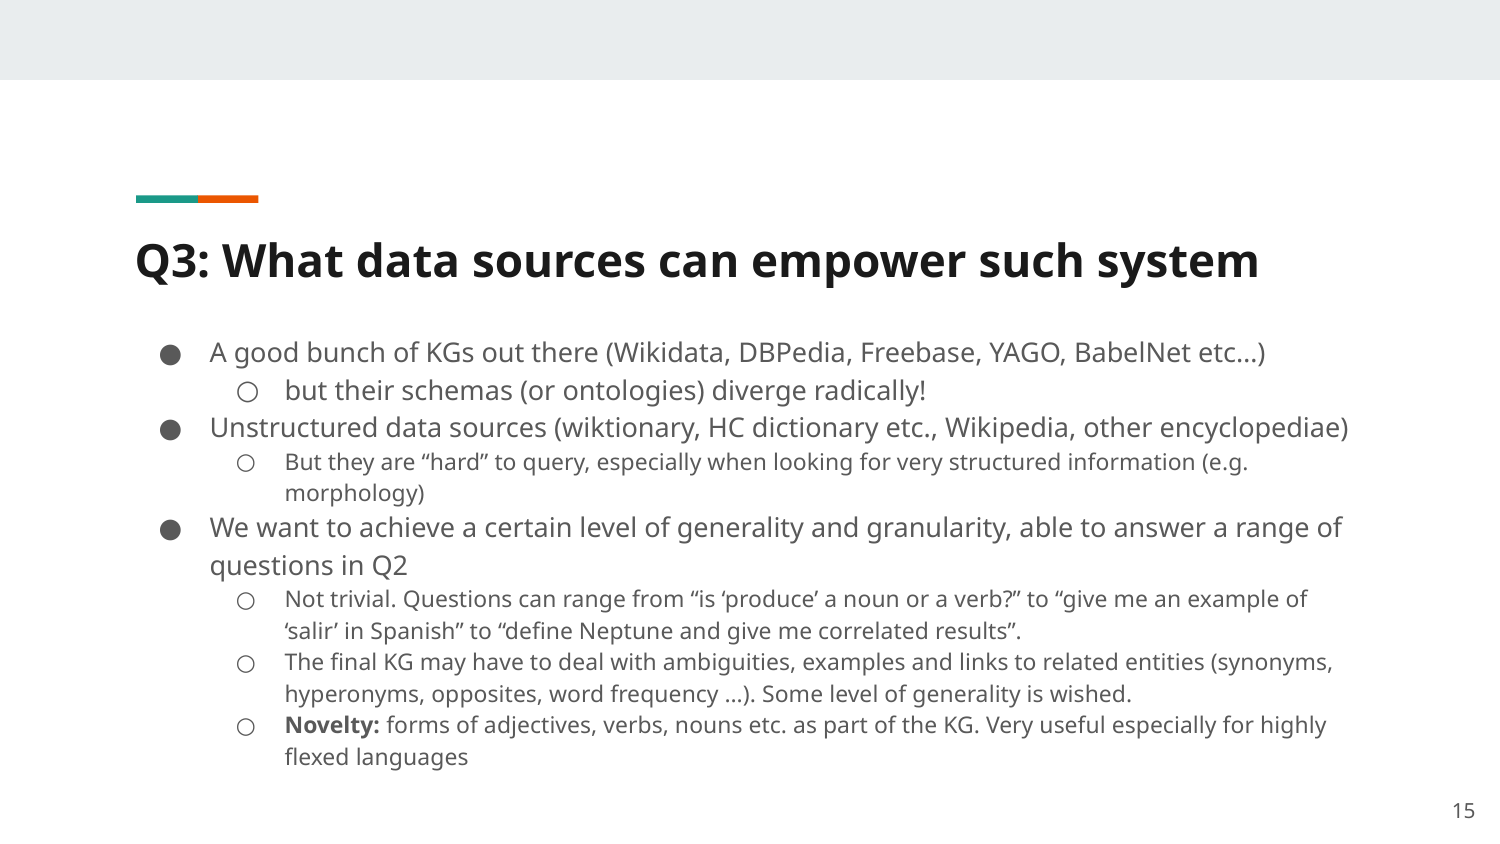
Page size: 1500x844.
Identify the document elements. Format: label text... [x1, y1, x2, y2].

slide_number <number> [1400, 779, 1491, 844]
list A good bunch of KGs out there (Wikidata, DBPedia, Freebase, YAGO, BabelNet etc…) but their schemas (or ontologies) diverge radically! Unstructured data sources (wiktionary, HC dictionary etc., Wikipedia, other encyclopediae) But they are “hard” to query, especially when looking for very structured information (e.g. morphology) We want to achieve a certain level of generality and granularity, able to answer a range of questions in Q2 Not trivial. Questions can range from “is ‘produce’ a noun or a verb?” to “give me an example of ‘salir’ in Spanish” to “define Neptune and give me correlated results”. The final KG may have to deal with ambiguities, examples and links to related entities (synonyms, hyperonyms, opposites, word frequency …). Some level of generality is wished. Novelty: forms of adjectives, verbs, nouns etc. as part of the KG. Very useful especially for highly flexed languages [119, 316, 1381, 687]
title Q3: What data sources can empower such system [119, 216, 1381, 305]
